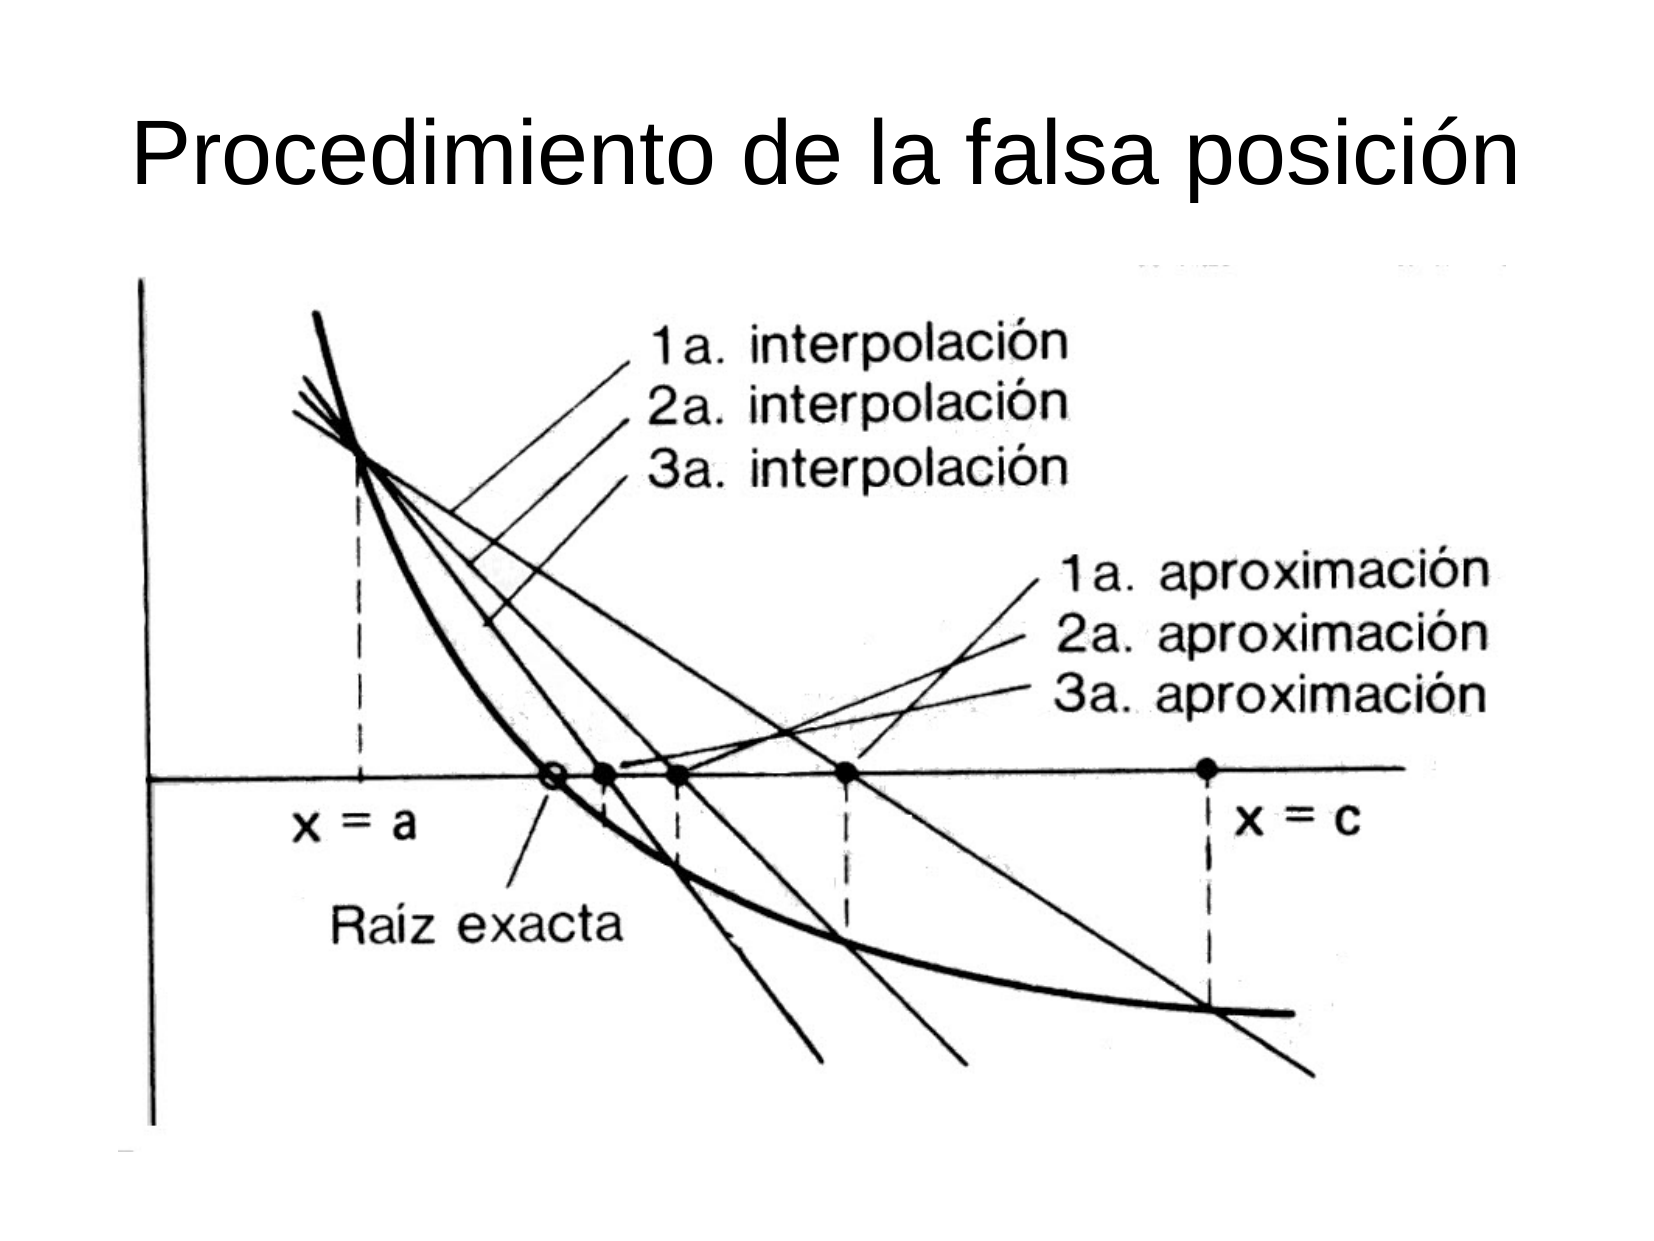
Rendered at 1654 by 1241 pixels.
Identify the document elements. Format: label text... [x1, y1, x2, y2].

title Procedimiento de la falsa posición [82, 49, 1571, 257]
picture [118, 265, 1506, 1152]
